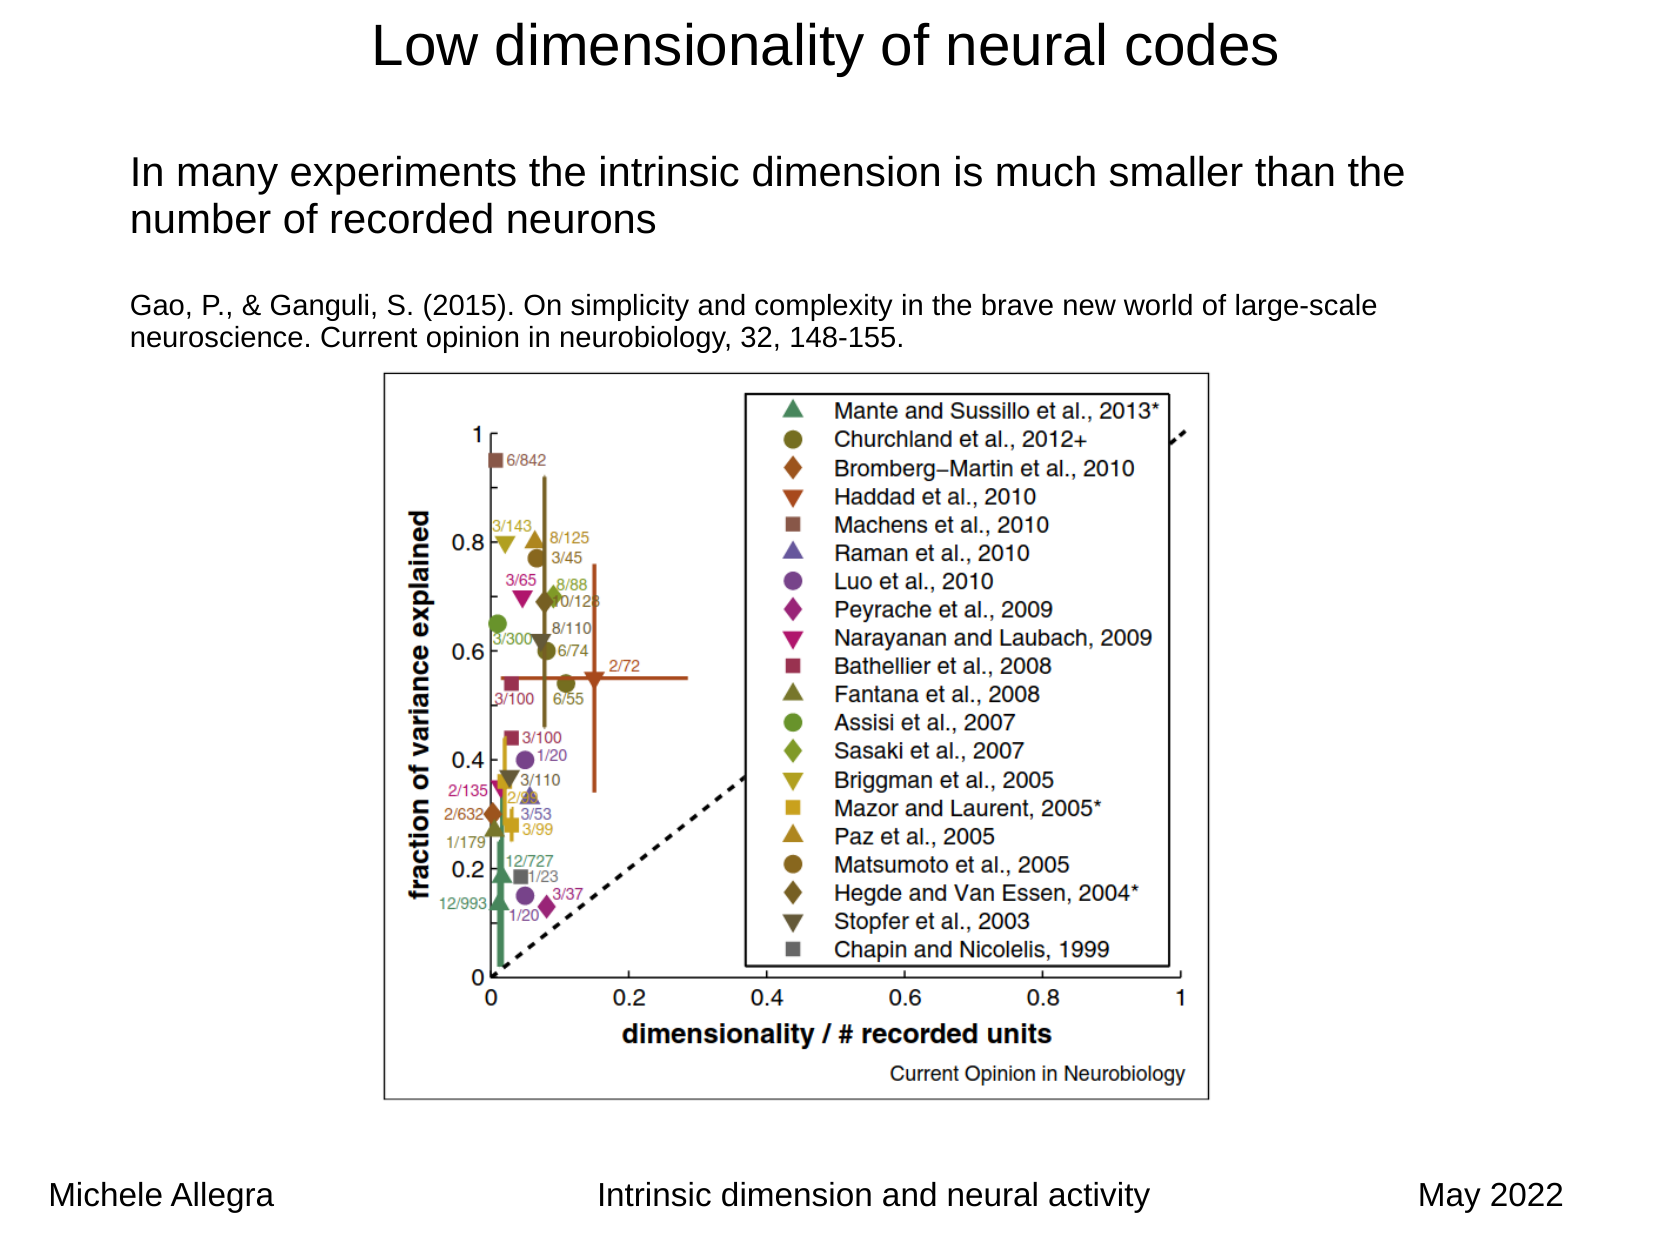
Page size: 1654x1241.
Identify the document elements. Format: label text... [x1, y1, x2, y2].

text_box Michele Allegra Intrinsic dimension and neural activity May 2022 [33, 1168, 1603, 1221]
title Low dimensionality of neural codes [82, 0, 1571, 96]
picture [372, 360, 1221, 1115]
text_box In many experiments the intrinsic dimension is much smaller than the number of recorded neurons Gao, P., & Ganguli, S. (2015). On simplicity and complexity in the brave new world of large-scale neuroscience. Current opinion in neurobiology, 32, 148-155. [115, 141, 1527, 362]
